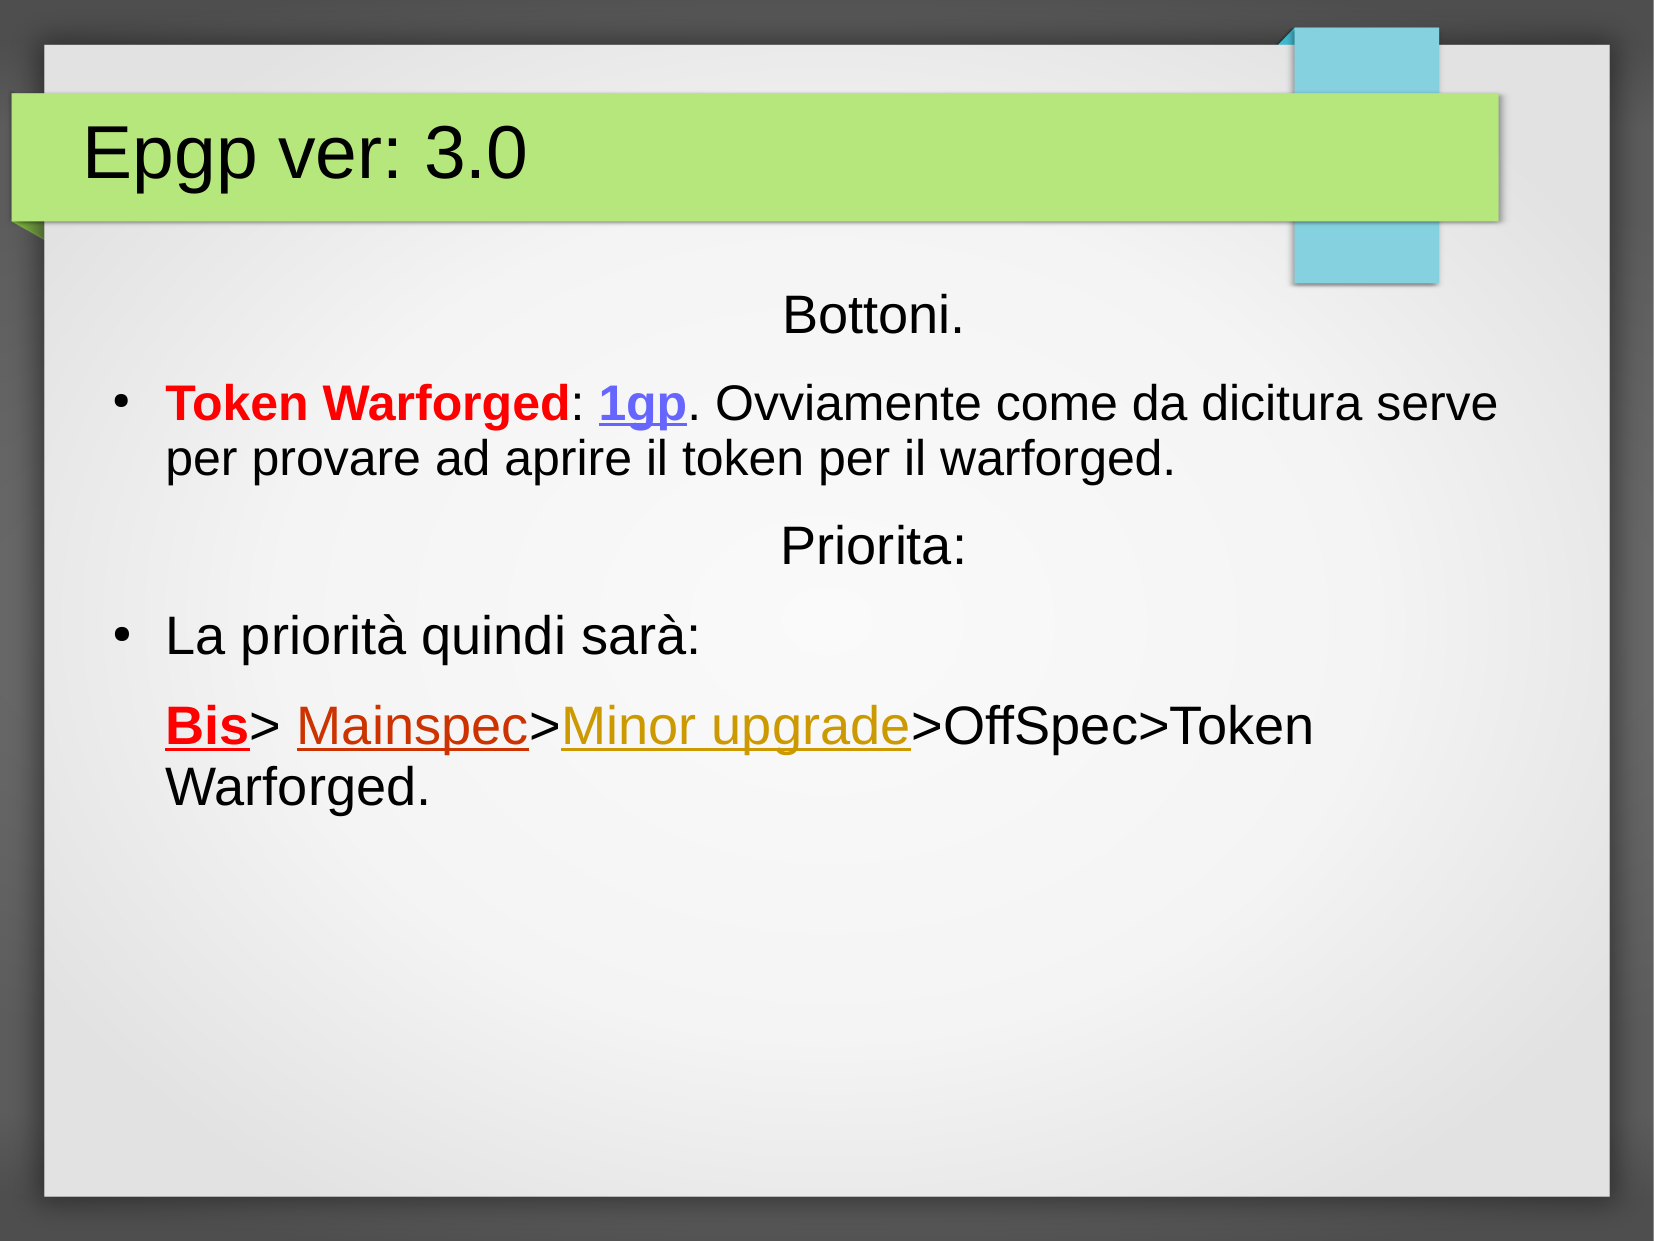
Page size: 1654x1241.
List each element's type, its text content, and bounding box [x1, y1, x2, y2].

list Bottoni. Token Warforged: 1gp. Ovviamente come da dicitura serve per provare ad aprire il token per il warforged. Priorita: La priorità quindi sarà: Bis> Mainspec>Minor upgrade>OffSpec>Token Warforged. [94, 284, 1583, 1004]
picture [0, 0, 1654, 1241]
title Epgp ver: 3.0 [82, 49, 1571, 257]
